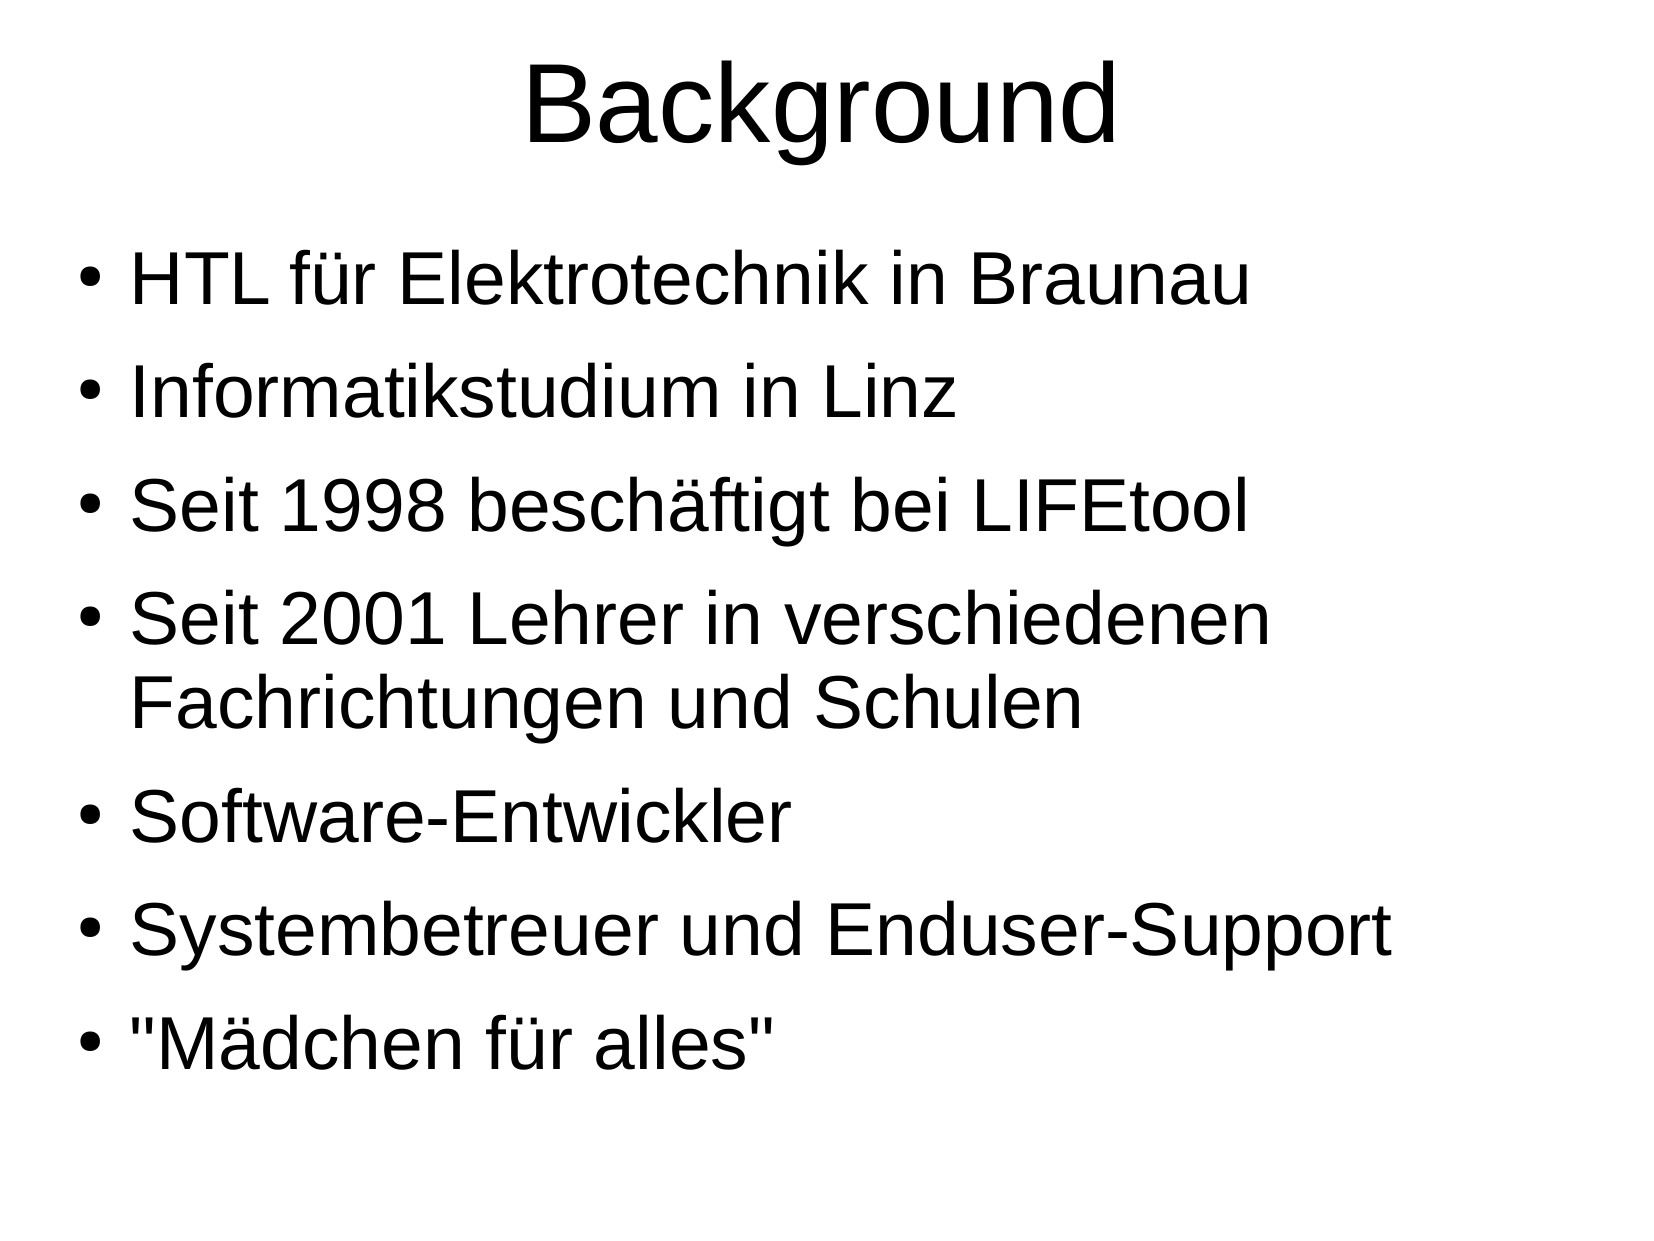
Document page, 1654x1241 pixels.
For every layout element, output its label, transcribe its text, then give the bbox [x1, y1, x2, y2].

title Background [76, 0, 1566, 208]
list HTL für Elektrotechnik in Braunau Informatikstudium in Linz Seit 1998 beschäftigt bei LIFEtool Seit 2001 Lehrer in verschiedenen Fachrichtungen und Schulen Software-Entwickler Systembetreuer und Enduser-Support "Mädchen für alles" [59, 236, 1548, 1199]
